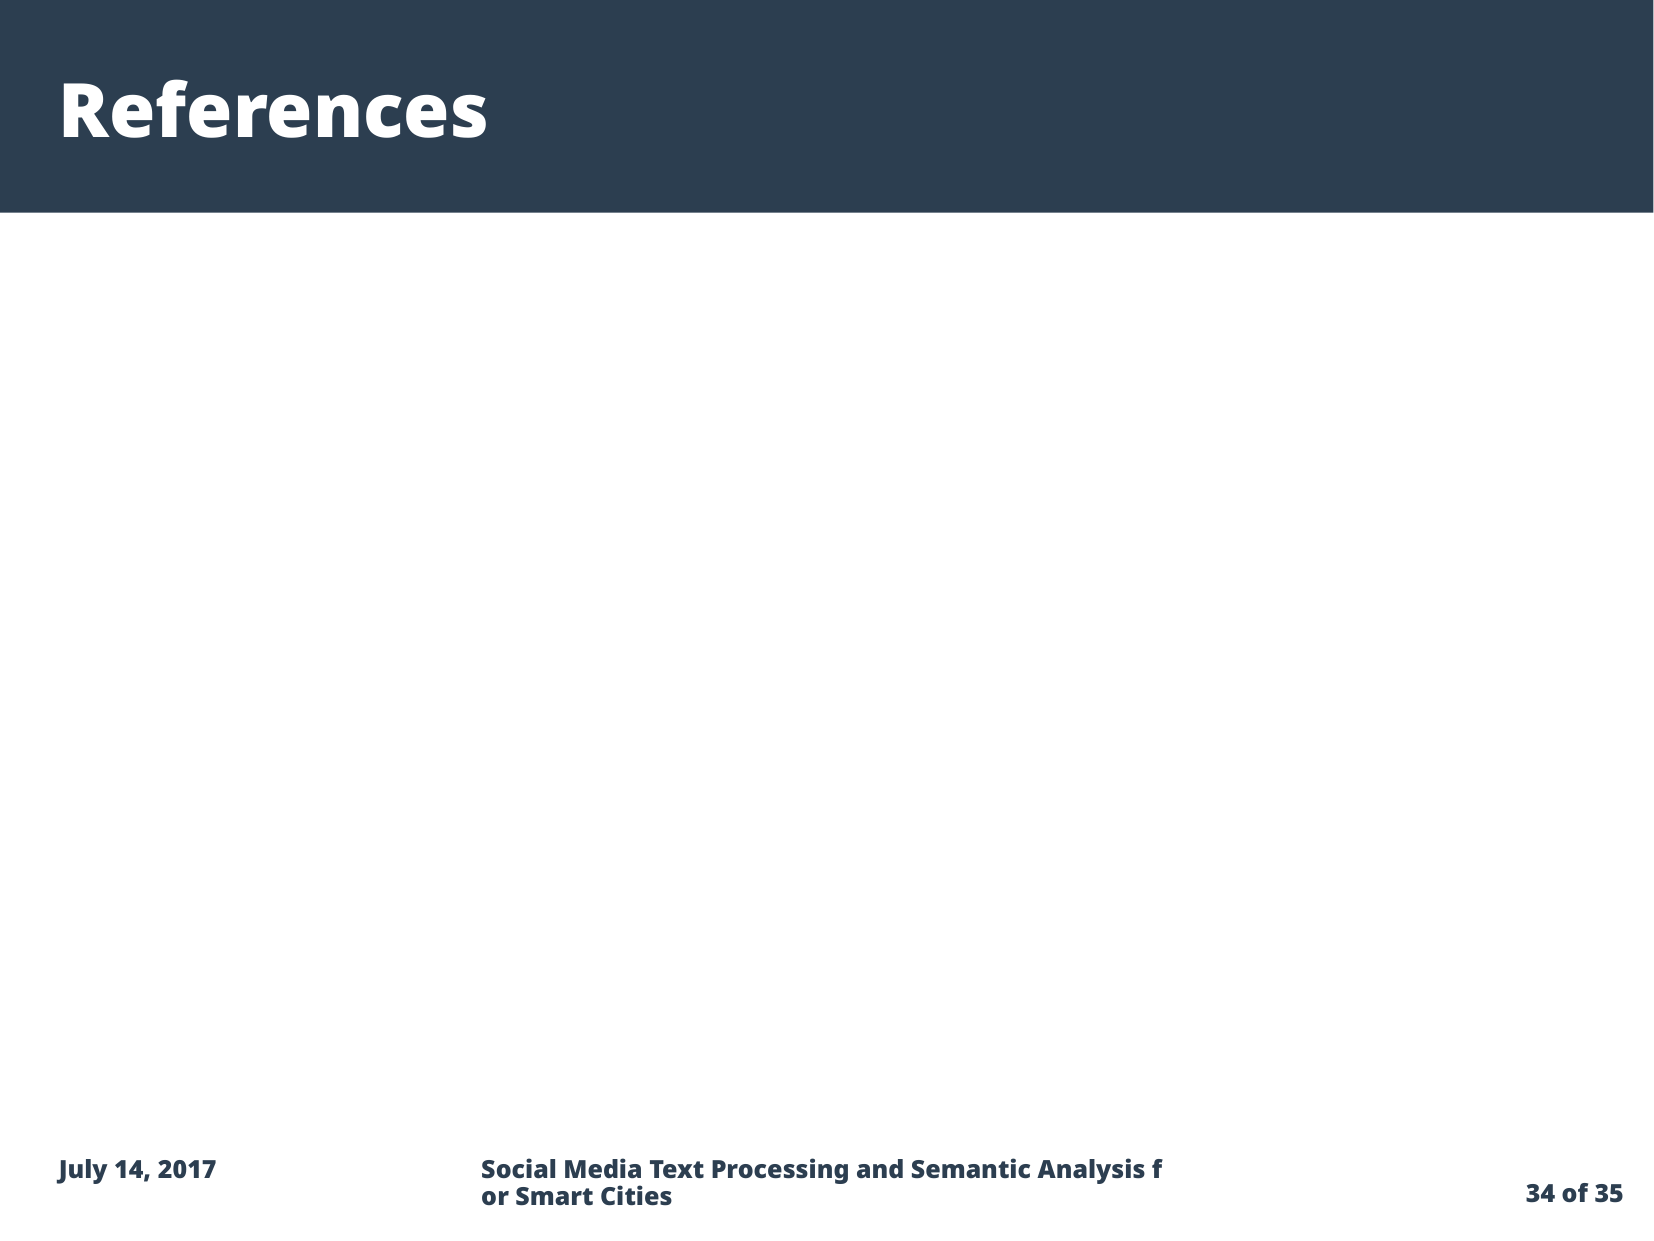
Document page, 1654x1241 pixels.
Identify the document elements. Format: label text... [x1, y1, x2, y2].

title References [59, 29, 1595, 187]
